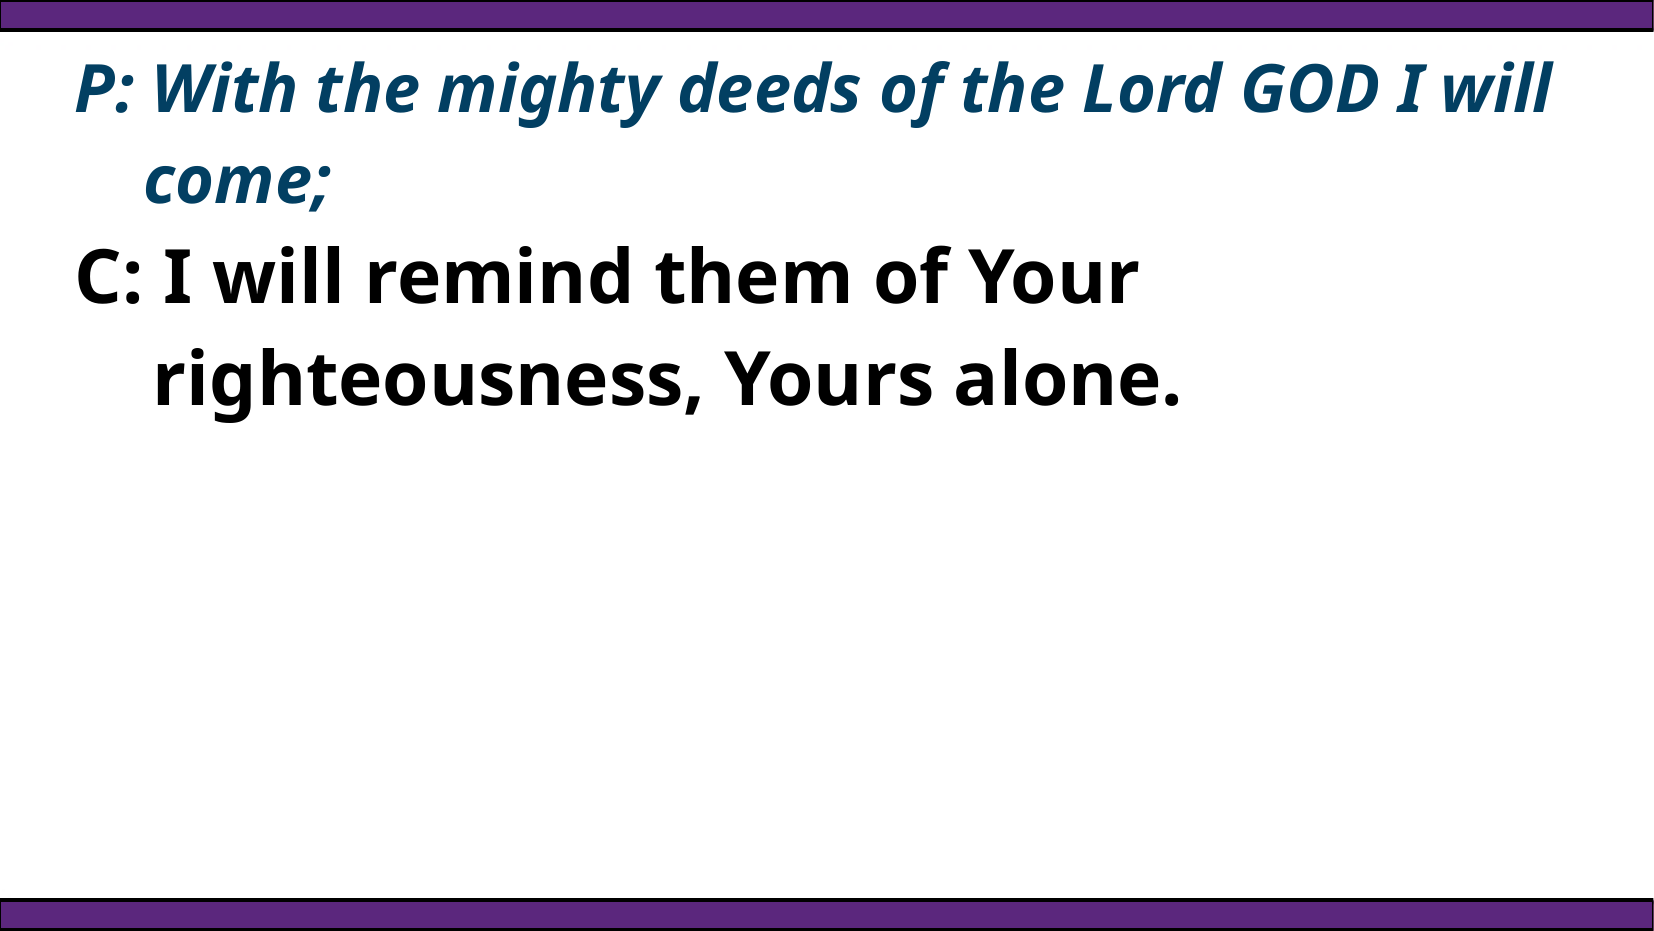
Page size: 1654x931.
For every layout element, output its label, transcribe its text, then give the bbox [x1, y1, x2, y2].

text_box [0, 900, 1654, 931]
picture [0, 31, 1654, 900]
text_box [0, 0, 1654, 31]
text_box P: With the mighty deeds of the Lord God I will come; C: I will remind them of Your righteousness, Yours alone. [60, 34, 1606, 427]
